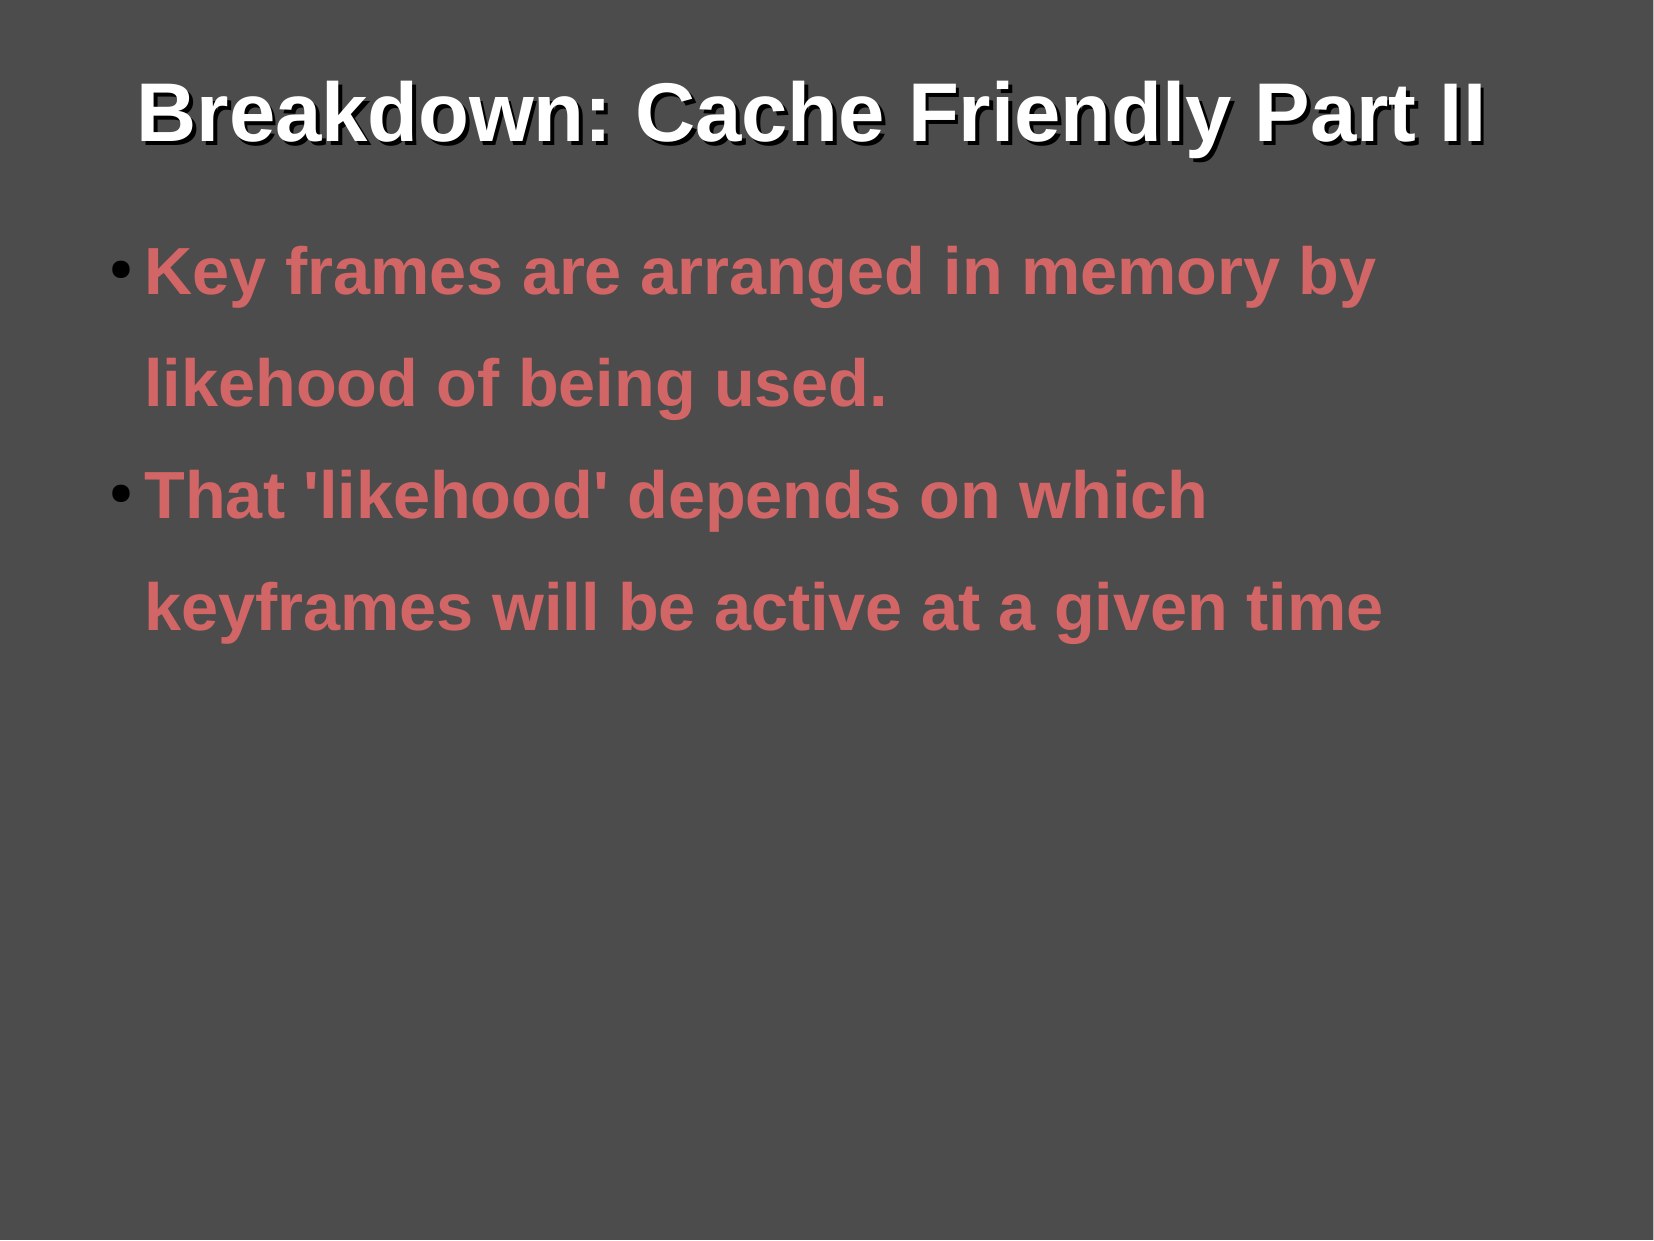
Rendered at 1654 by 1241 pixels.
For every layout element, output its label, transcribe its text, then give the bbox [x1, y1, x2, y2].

text_box Breakdown: Cache Friendly Part II [88, 59, 1536, 168]
text_box Key frames are arranged in memory by likehood of being used. That 'likehood' depends on which keyframes will be active at a given time [59, 188, 1565, 616]
